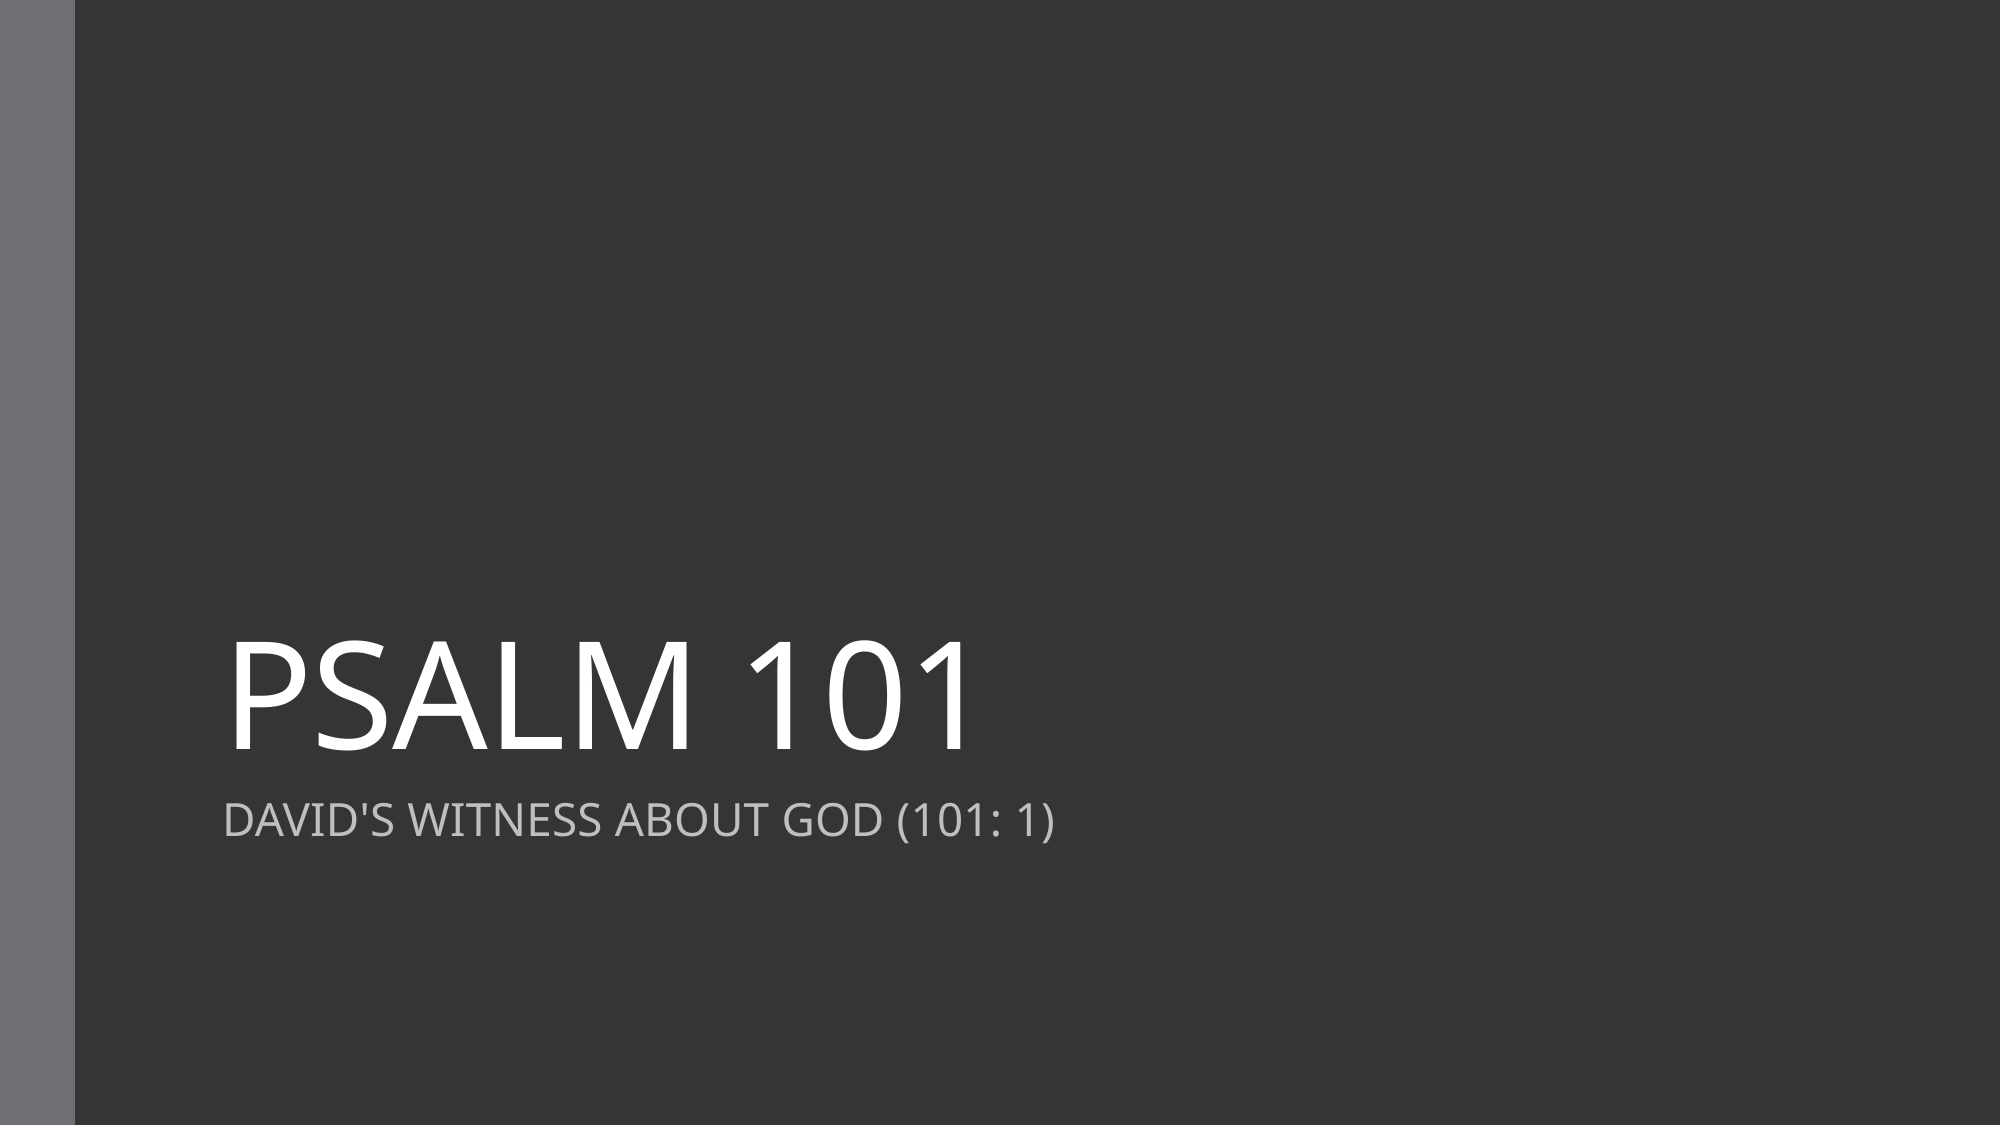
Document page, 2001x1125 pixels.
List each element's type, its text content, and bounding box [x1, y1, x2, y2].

title PSALM 101 [206, 124, 1752, 787]
subtitle DAVID'S WITNESS ABOUT GOD (101: 1) [206, 787, 1752, 1066]
